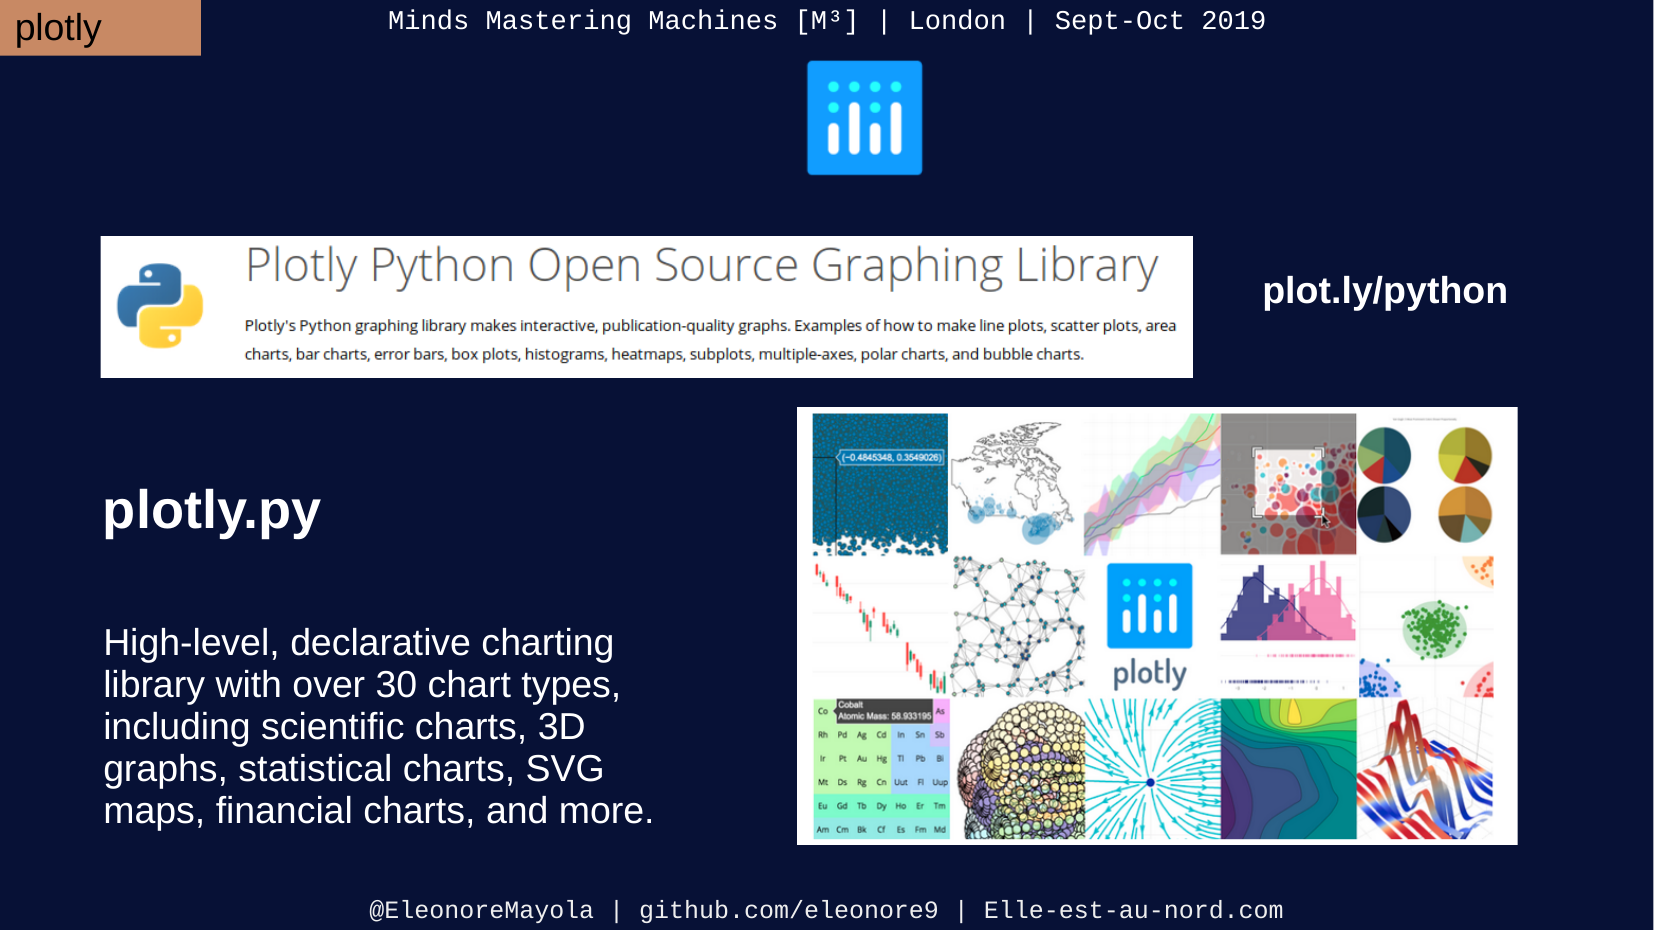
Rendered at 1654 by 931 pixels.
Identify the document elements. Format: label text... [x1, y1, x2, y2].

picture [737, 40, 993, 184]
picture [797, 407, 1518, 845]
text_box Minds Mastering Machines [M³] | London | Sept-Oct 2019 [265, 0, 1388, 60]
picture [100, 236, 1193, 378]
text_box plot.ly/python [1247, 262, 1524, 319]
text_box plotly [0, 0, 201, 56]
text_box plotly.py [82, 472, 343, 579]
text_box @EleonoreMayola | github.com/eleonore9 | Elle-est-au-nord.com [295, 862, 1359, 931]
text_box High-level, declarative charting library with over 30 chart types, including scientific charts, 3D graphs, statistical charts, SVG maps, financial charts, and more. [88, 614, 715, 839]
